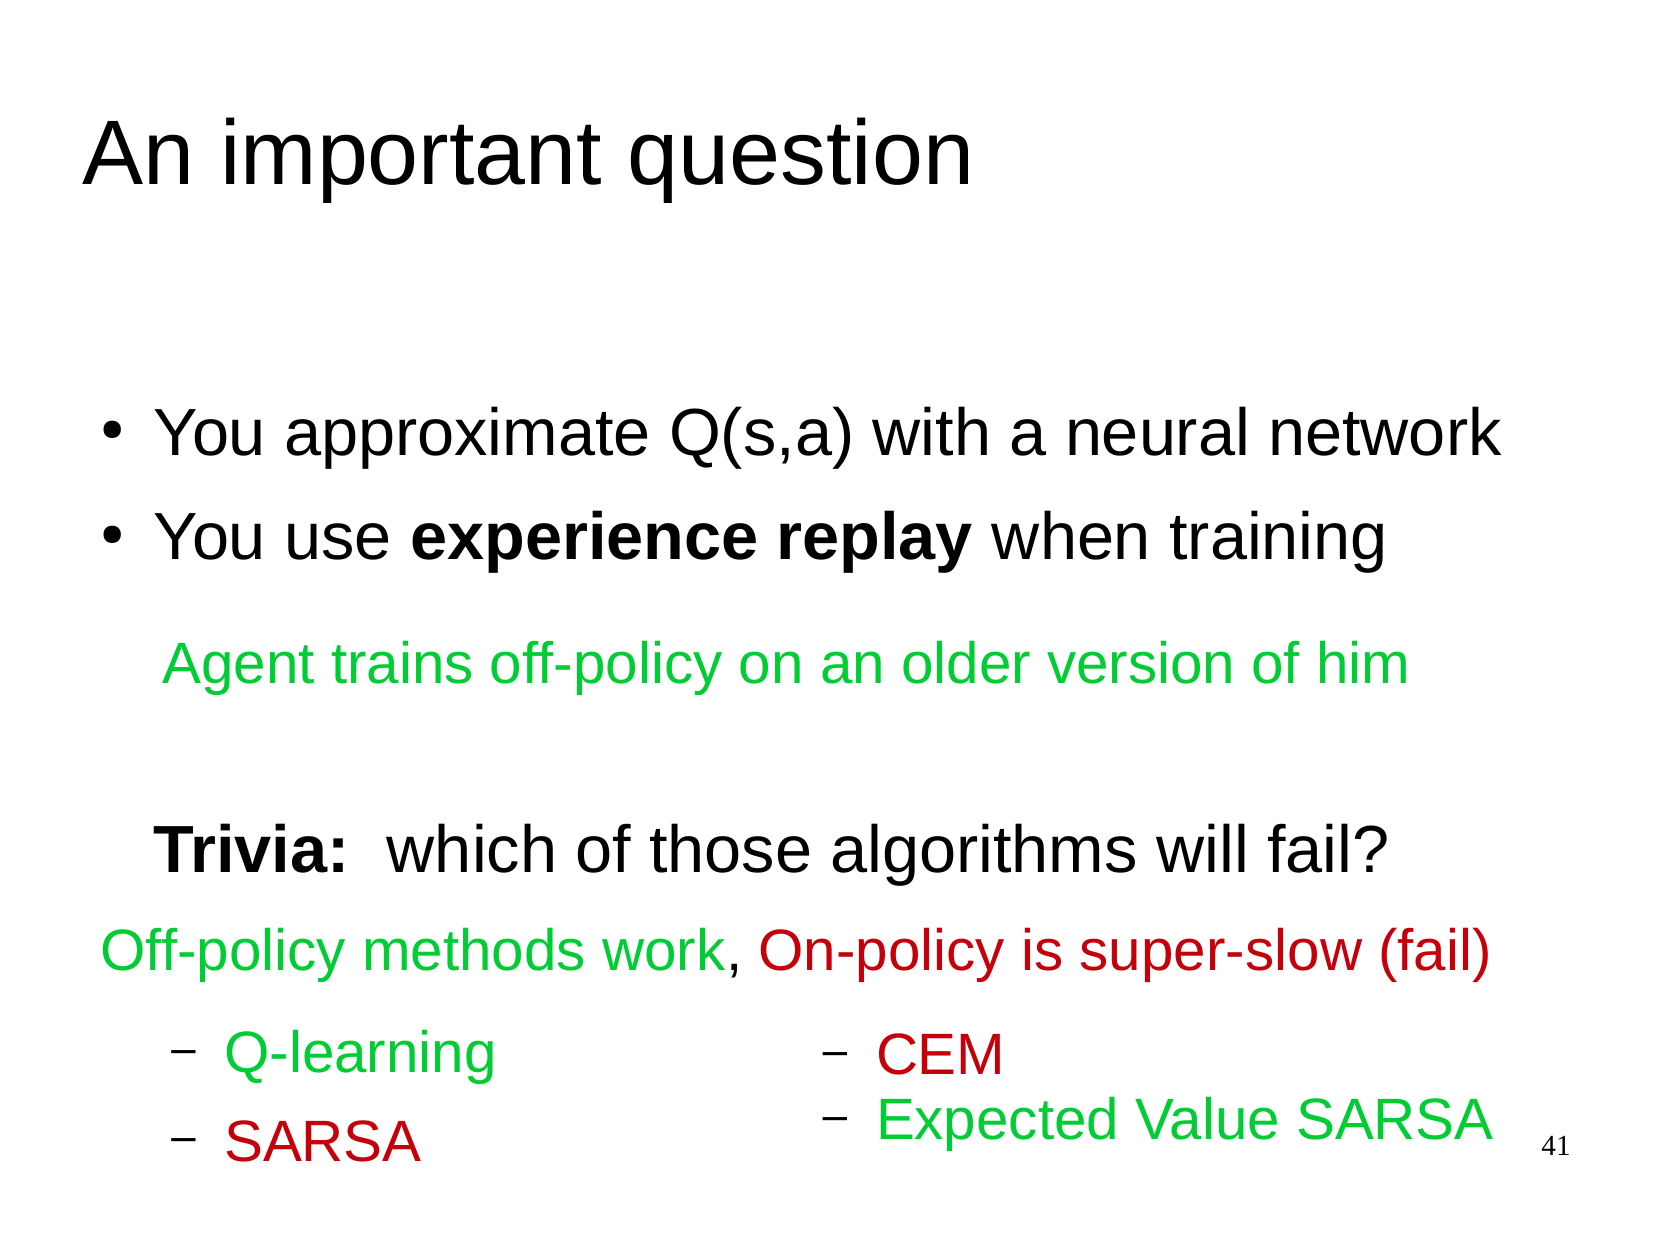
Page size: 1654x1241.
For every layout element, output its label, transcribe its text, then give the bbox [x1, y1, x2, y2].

text_box CEM Expected Value SARSA [1543, 1014, 1654, 1241]
text_box Agent trains off-policy on an older version of him [20, 630, 1654, 711]
list You approximate Q(s,a) with a neural network You use experience replay when training Trivia: which of those algorithms will fail? Q-learning SARSA [82, 711, 1571, 1014]
list You approximate Q(s,a) with a neural network You use experience replay when training Trivia: which of those algorithms will fail? Q-learning SARSA [82, 290, 1571, 630]
title An important question [82, 49, 1571, 257]
text_box Off-policy methods work, On-policy is super-slow (fail) [0, 910, 1543, 1241]
